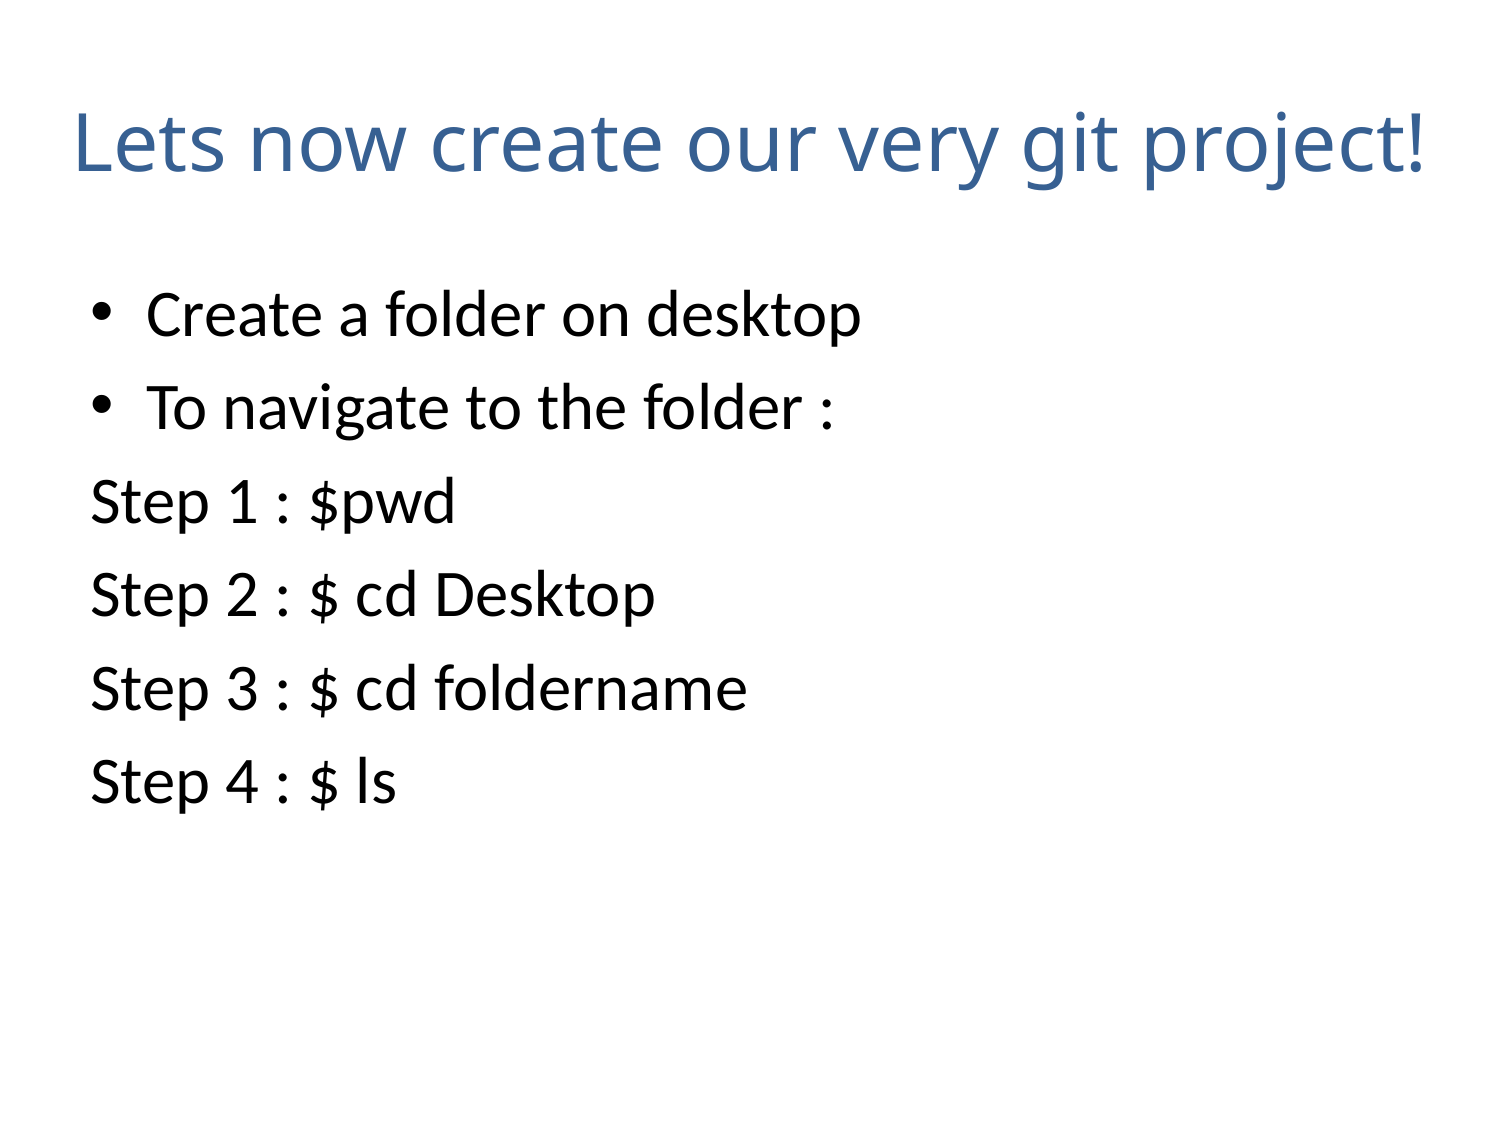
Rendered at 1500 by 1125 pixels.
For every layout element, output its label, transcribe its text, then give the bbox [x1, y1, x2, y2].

list Create a folder on desktop To navigate to the folder : Step 1 : $pwd Step 2 : $ cd Desktop Step 3 : $ cd foldername Step 4 : $ ls [75, 262, 1425, 1005]
title Lets now create our very git project! [0, 45, 1500, 233]
